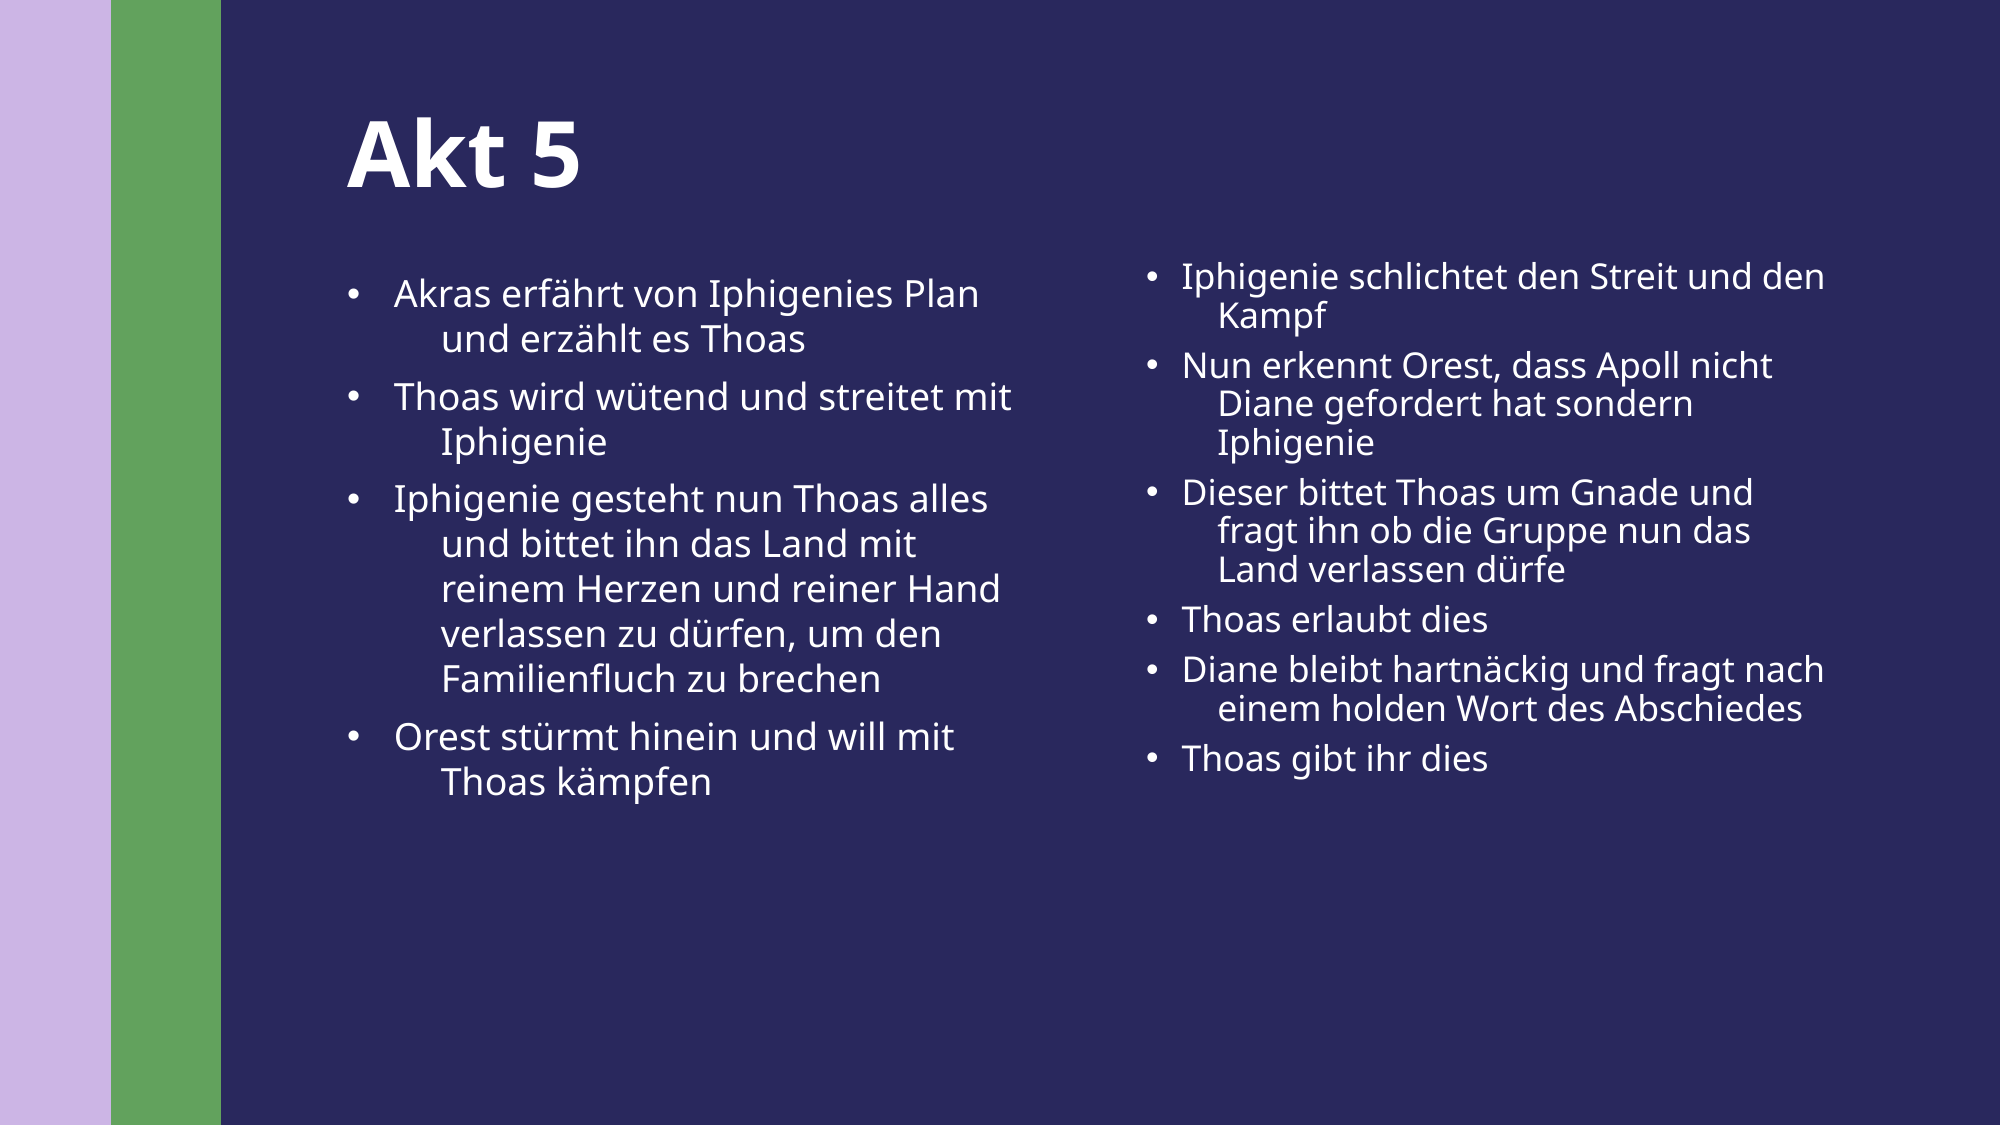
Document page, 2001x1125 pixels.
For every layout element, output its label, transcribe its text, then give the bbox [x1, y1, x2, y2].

list Iphigenie schlichtet den Streit und den Kampf Nun erkennt Orest, dass Apoll nicht Diane gefordert hat sondern Iphigenie Dieser bittet Thoas um Gnade und fragt ihn ob die Gruppe nun das Land verlassen dürfe Thoas erlaubt dies Diane bleibt hartnäckig und fragt nach einem holden Wort des Abschiedes Thoas gibt ihr dies [1131, 251, 1843, 817]
list Akras erfährt von Iphigenies Plan und erzählt es Thoas Thoas wird wütend und streitet mit Iphigenie Iphigenie gesteht nun Thoas alles und bittet ihn das Land mit reinem Herzen und reiner Hand verlassen zu dürfen, um den Familienfluch zu brechen Orest stürmt hinein und will mit Thoas kämpfen [332, 262, 1044, 829]
title Akt 5 [332, 89, 1863, 216]
